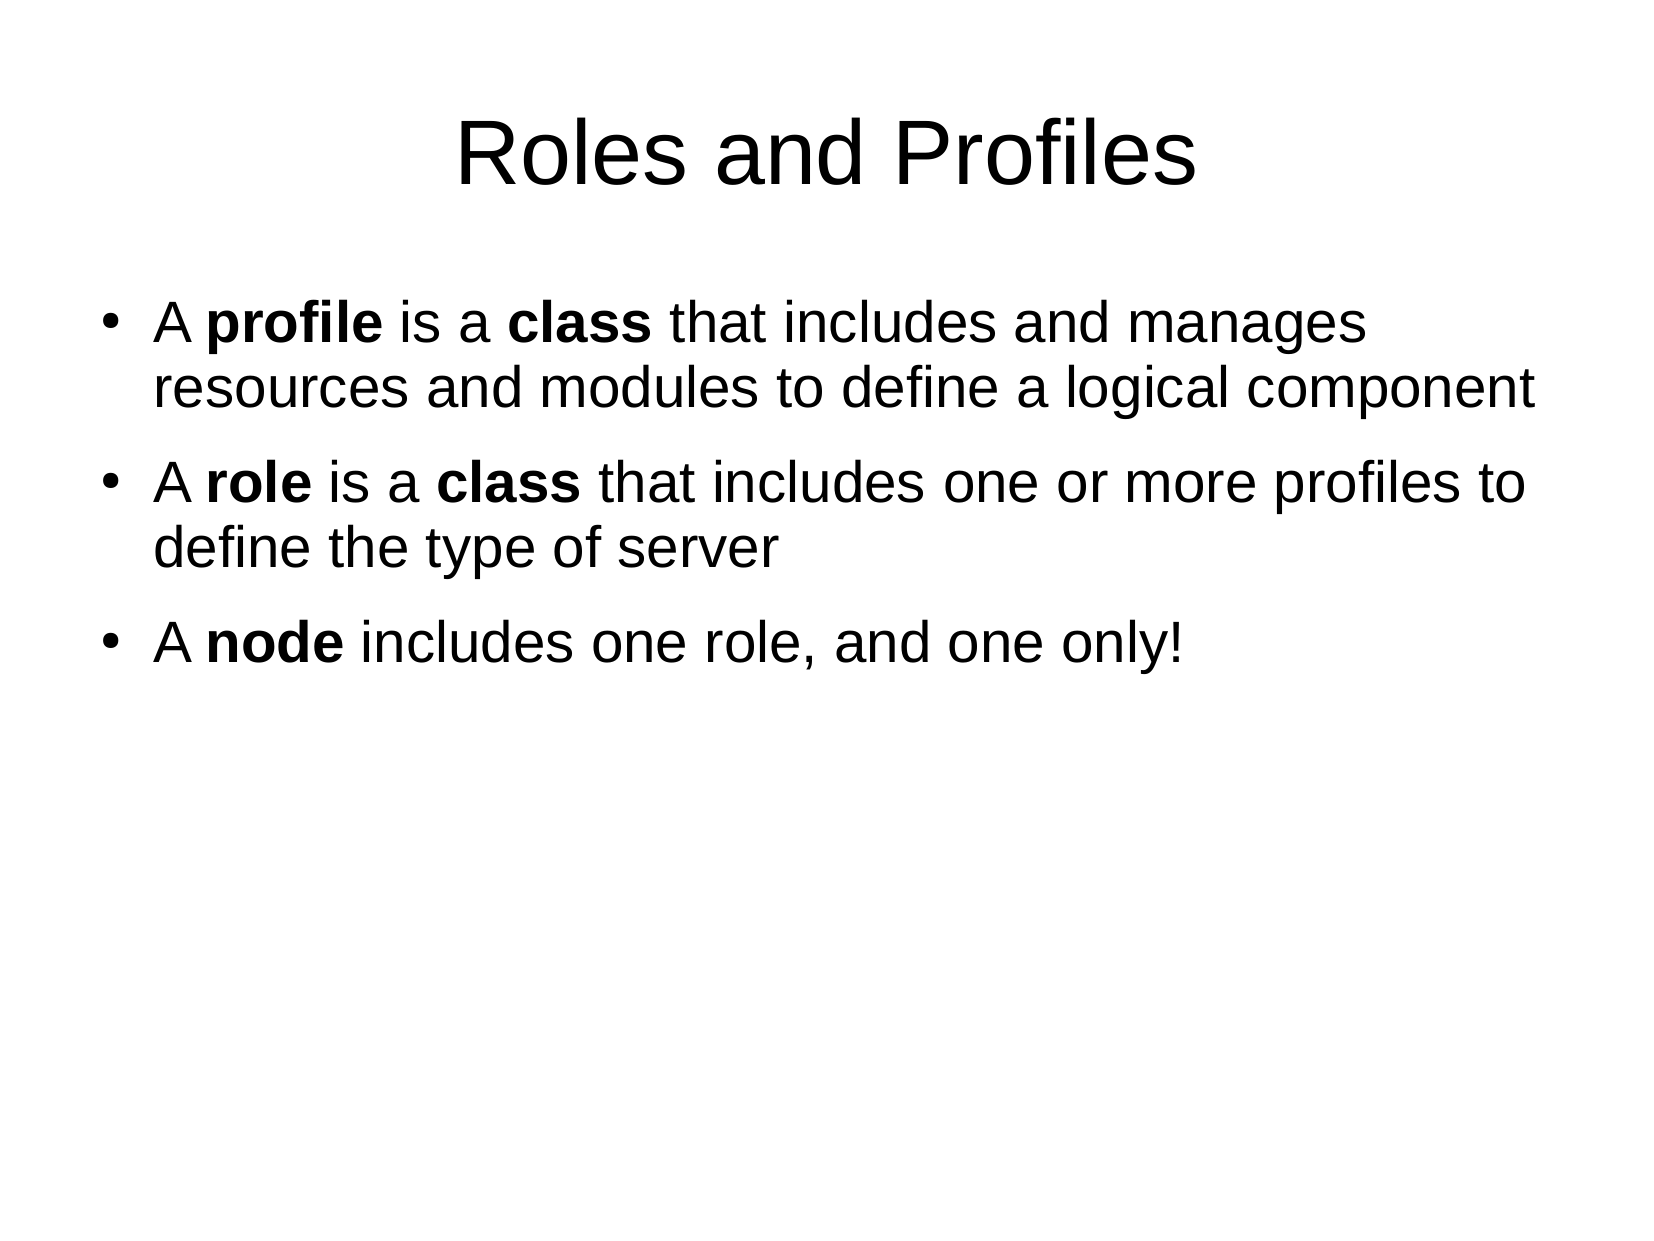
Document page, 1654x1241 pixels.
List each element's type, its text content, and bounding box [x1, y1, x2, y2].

title Roles and Profiles [82, 49, 1571, 257]
list A profile is a class that includes and manages resources and modules to define a logical component A role is a class that includes one or more profiles to define the type of server A node includes one role, and one only! [82, 290, 1571, 1010]
